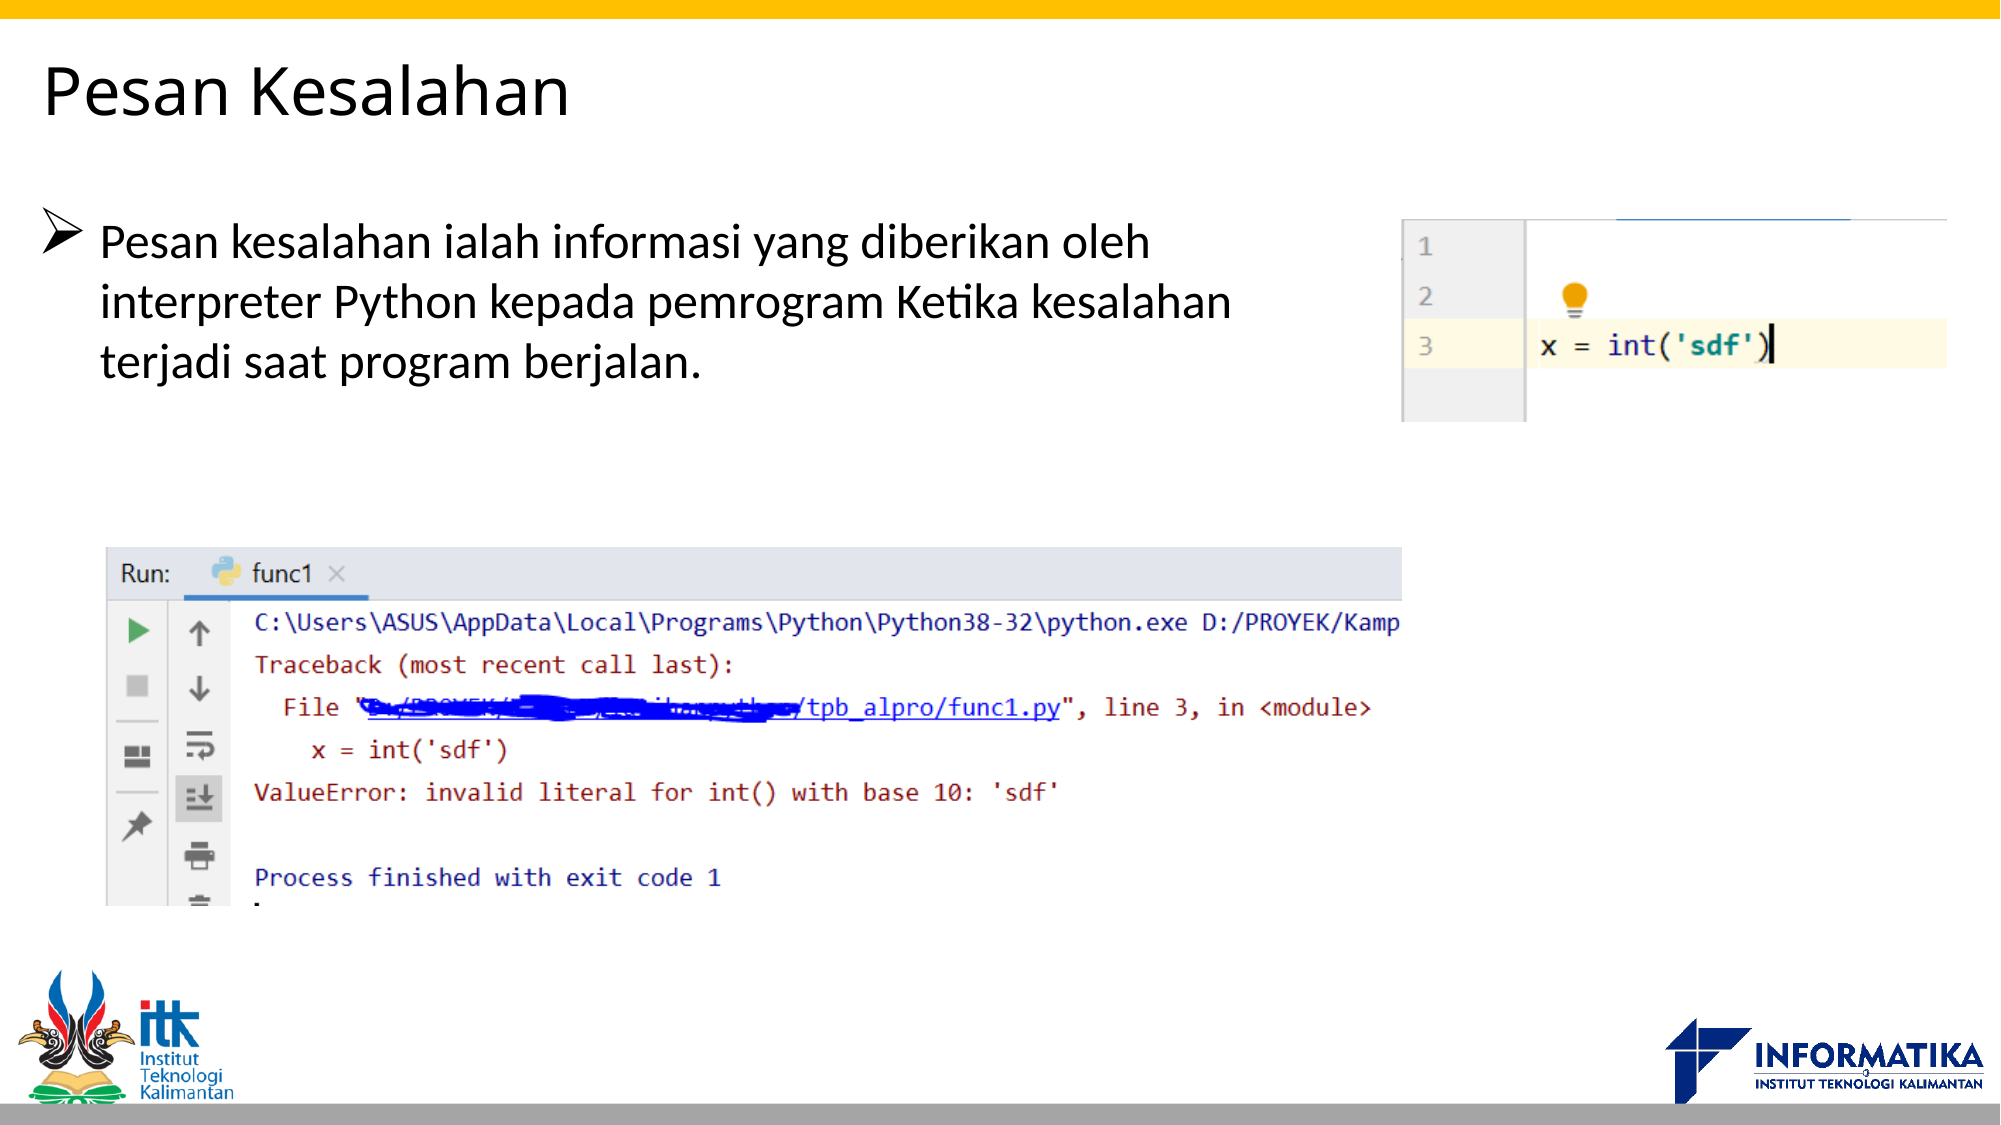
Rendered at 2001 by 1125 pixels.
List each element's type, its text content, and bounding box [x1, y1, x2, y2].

picture [105, 547, 1402, 906]
title Pesan Kesalahan [22, 38, 1887, 162]
picture [1401, 219, 1947, 422]
picture [0, 936, 252, 1103]
text_box Pesan kesalahan ialah informasi yang diberikan oleh interpreter Python kepada pemrogram Ketika kesalahan terjadi saat program berjalan. [22, 201, 1296, 397]
picture [1664, 1017, 1984, 1103]
text_box [0, 0, 2000, 19]
